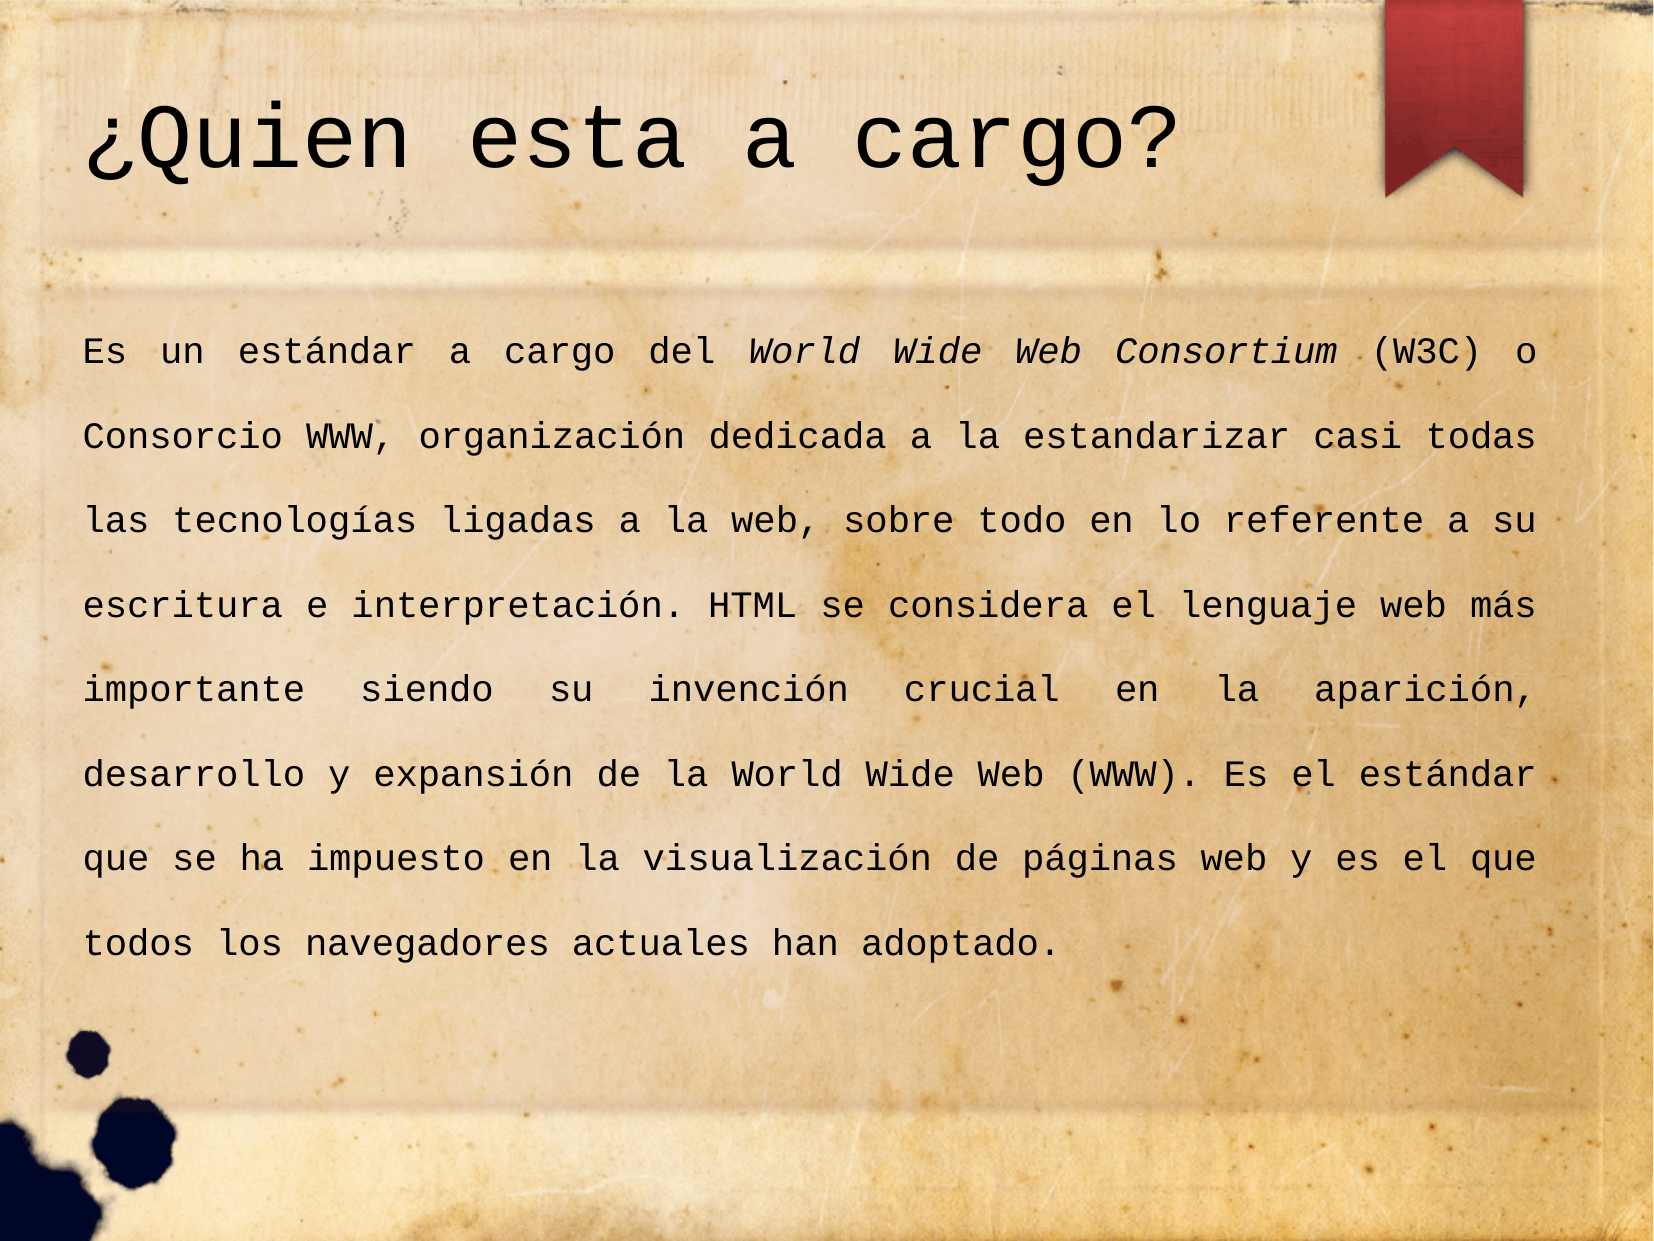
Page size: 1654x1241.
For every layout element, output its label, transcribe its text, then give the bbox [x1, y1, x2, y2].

picture [0, 0, 1654, 1241]
list Es un estándar a cargo del World Wide Web Consortium (W3C) o Consorcio WWW, organización dedicada a la estandarizar casi todas las tecnologías ligadas a la web, sobre todo en lo referente a su escritura e interpretación. HTML se considera el lenguaje web más importante siendo su invención crucial en la aparición, desarrollo y expansión de la World Wide Web (WWW). Es el estándar que se ha impuesto en la visualización de páginas web y es el que todos los navegadores actuales han adoptado. [82, 290, 1538, 1010]
title ¿Quien esta a cargo? [82, 49, 1347, 237]
